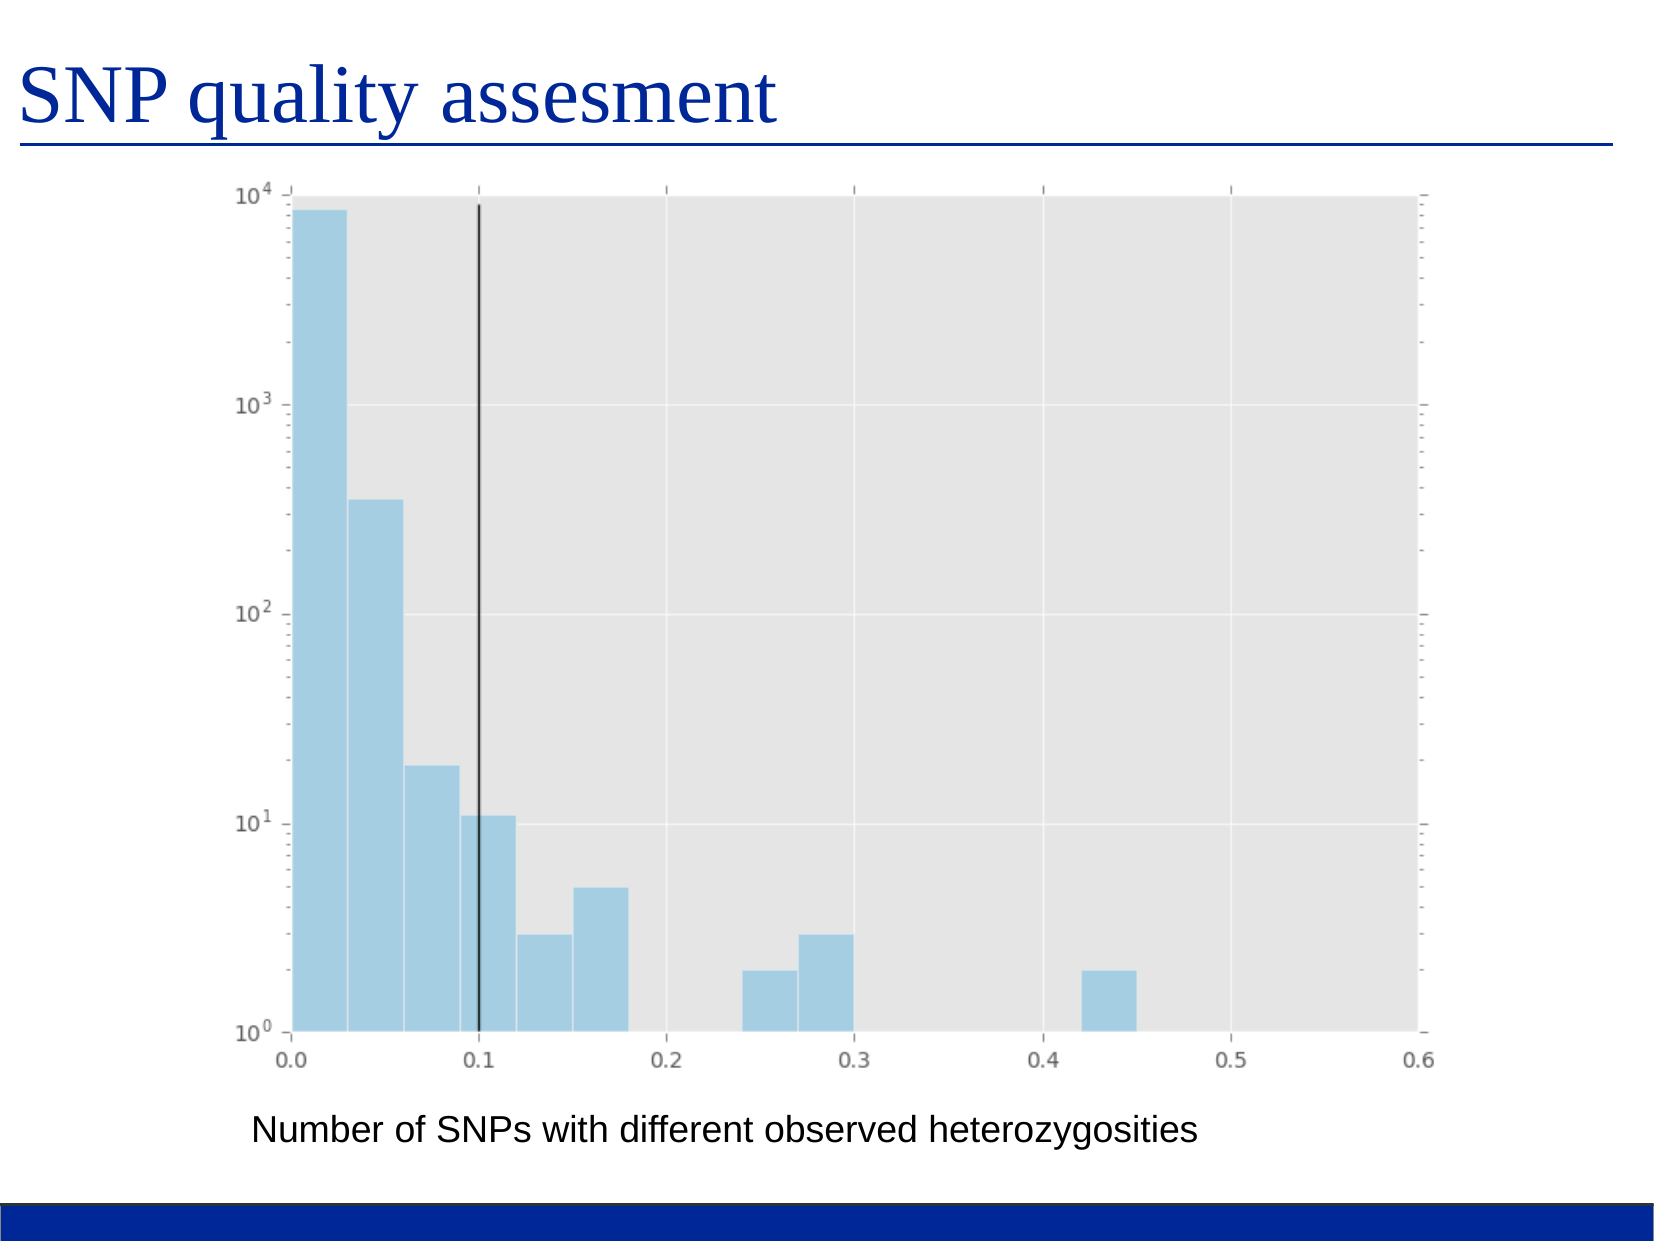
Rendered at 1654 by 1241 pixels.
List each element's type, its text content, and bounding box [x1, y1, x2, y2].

title SNP quality assesment [17, 0, 1589, 198]
text_box Number of SNPs with different observed heterozygosities [236, 1100, 1536, 1158]
picture [208, 154, 1459, 1093]
